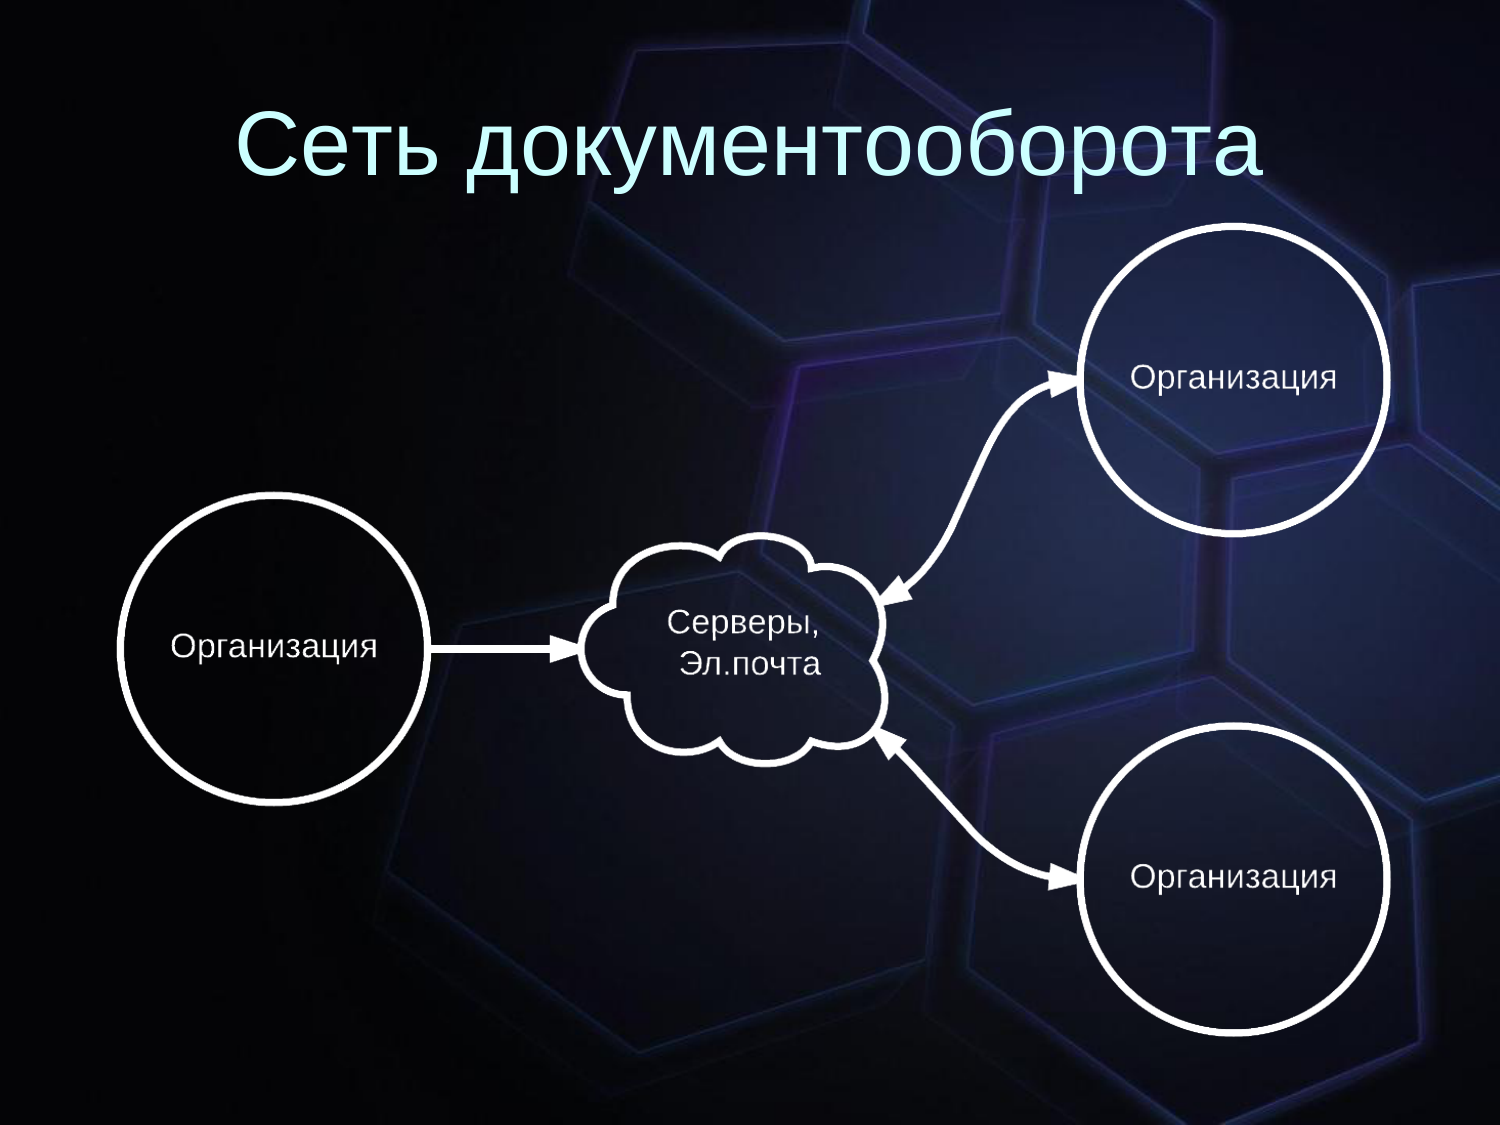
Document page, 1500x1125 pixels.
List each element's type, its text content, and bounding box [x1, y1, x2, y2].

title Сеть документооборота [75, 21, 1425, 257]
picture [0, 0, 1500, 1125]
